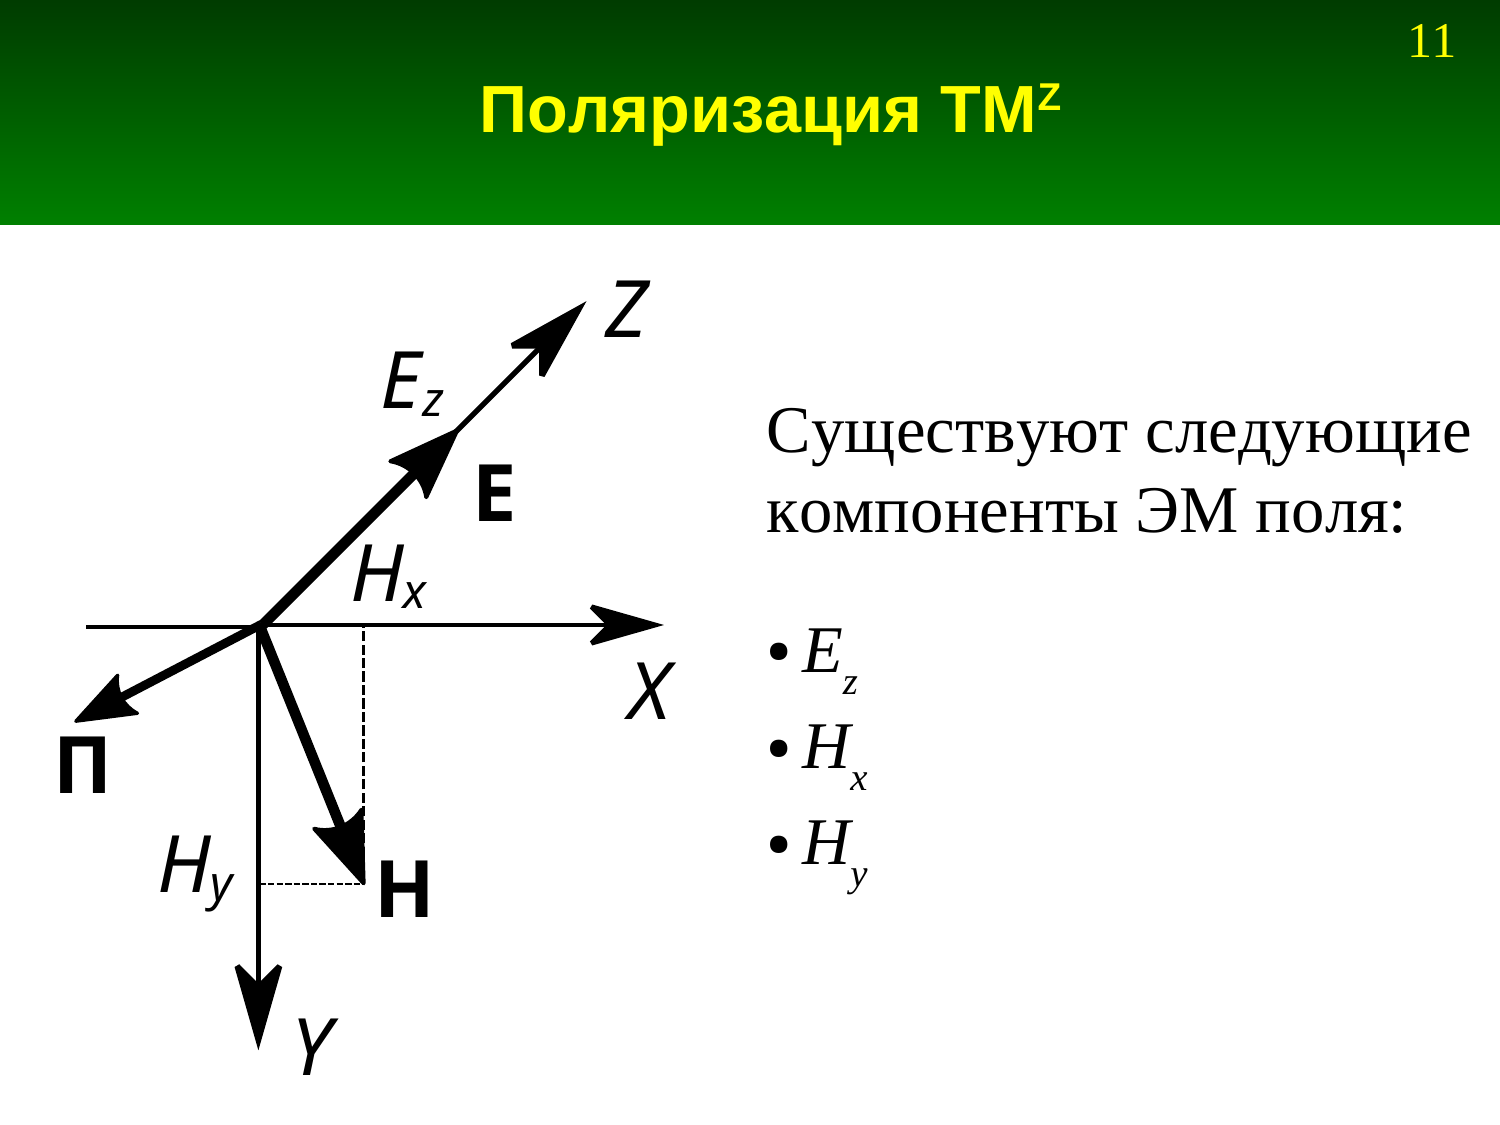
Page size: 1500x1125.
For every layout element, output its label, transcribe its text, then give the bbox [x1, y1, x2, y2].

title Поляризация TMZ [100, 7, 1441, 204]
picture [60, 279, 684, 1076]
text_box Существуют следующие компоненты ЭМ поля: Ez Hx Hy [752, 378, 1488, 903]
